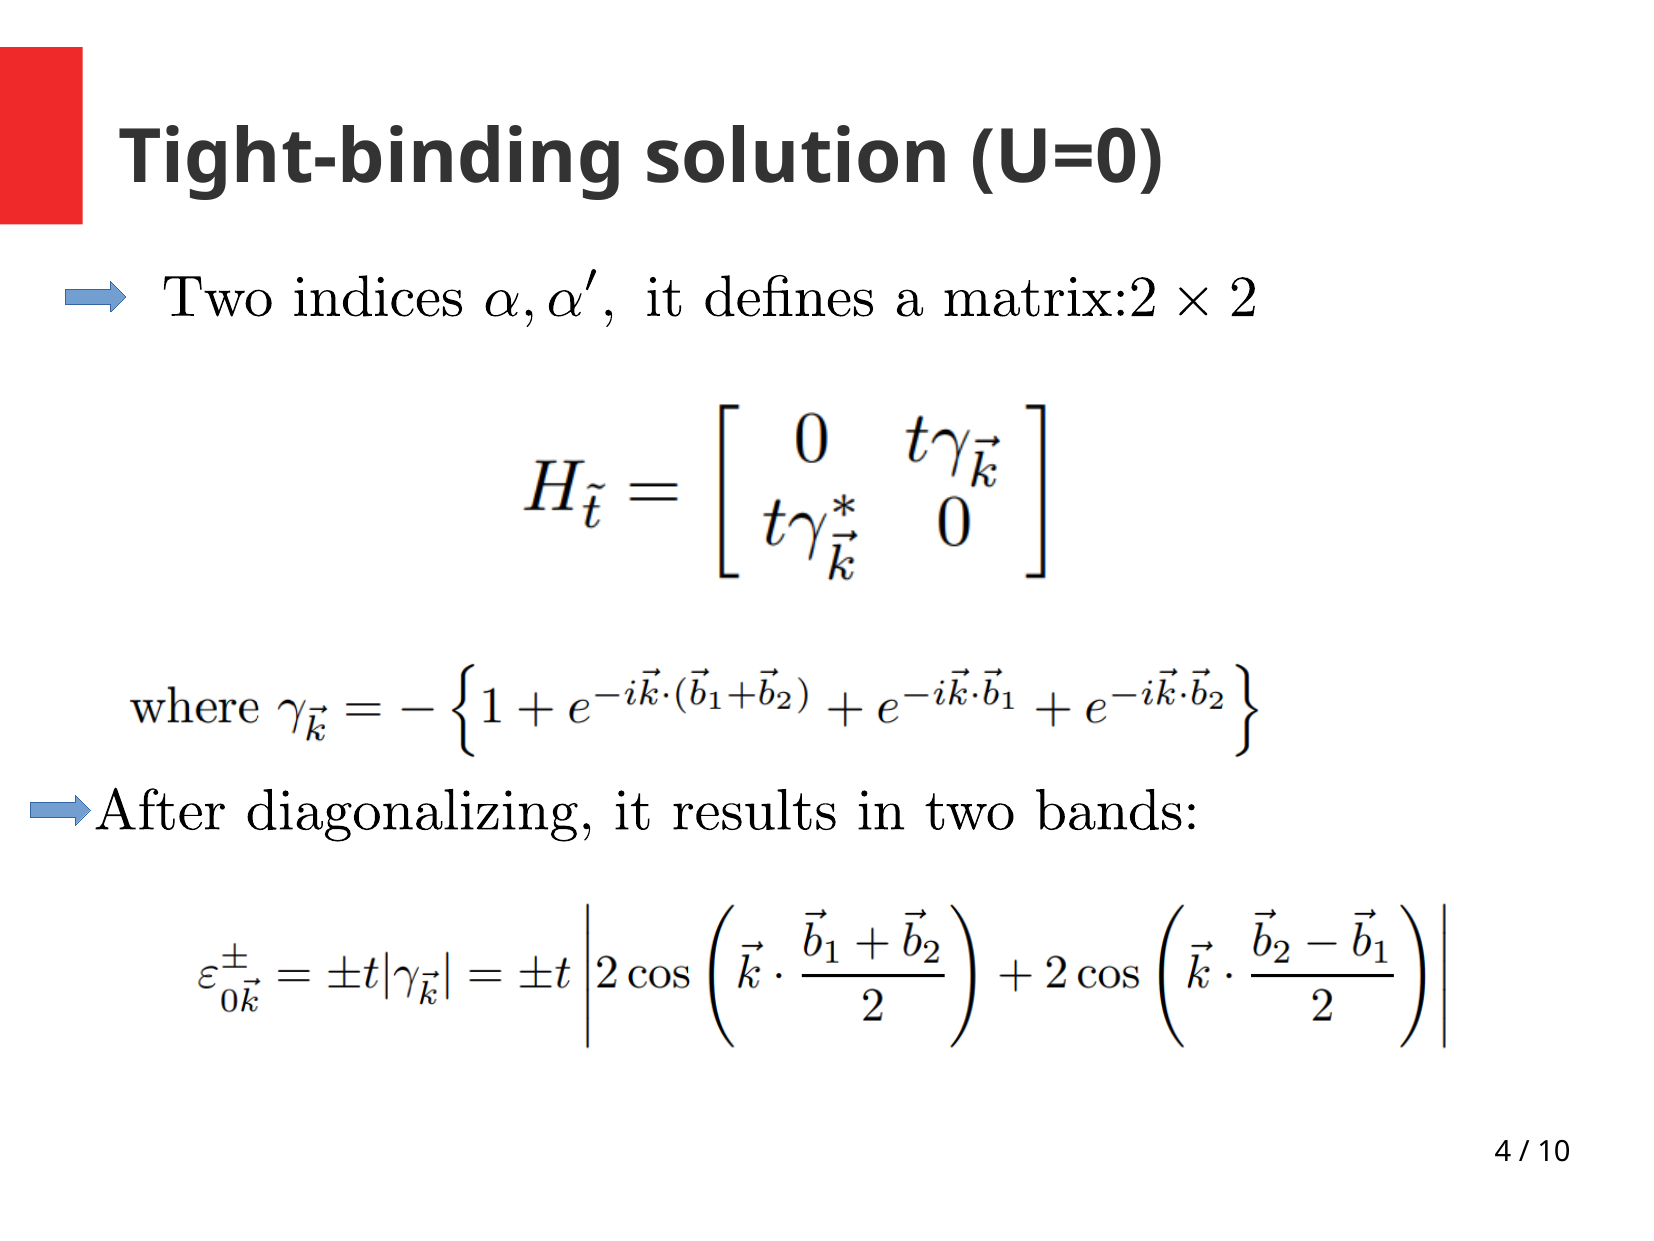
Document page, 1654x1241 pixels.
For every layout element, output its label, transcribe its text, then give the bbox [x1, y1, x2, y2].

text_box [161, 269, 1255, 328]
picture [499, 389, 1066, 600]
picture [120, 655, 1261, 766]
title Tight-binding solution (U=0) [118, 49, 1571, 257]
text_box [93, 787, 1195, 842]
text_box [65, 281, 126, 312]
picture [185, 882, 1456, 1066]
text_box [30, 795, 91, 826]
